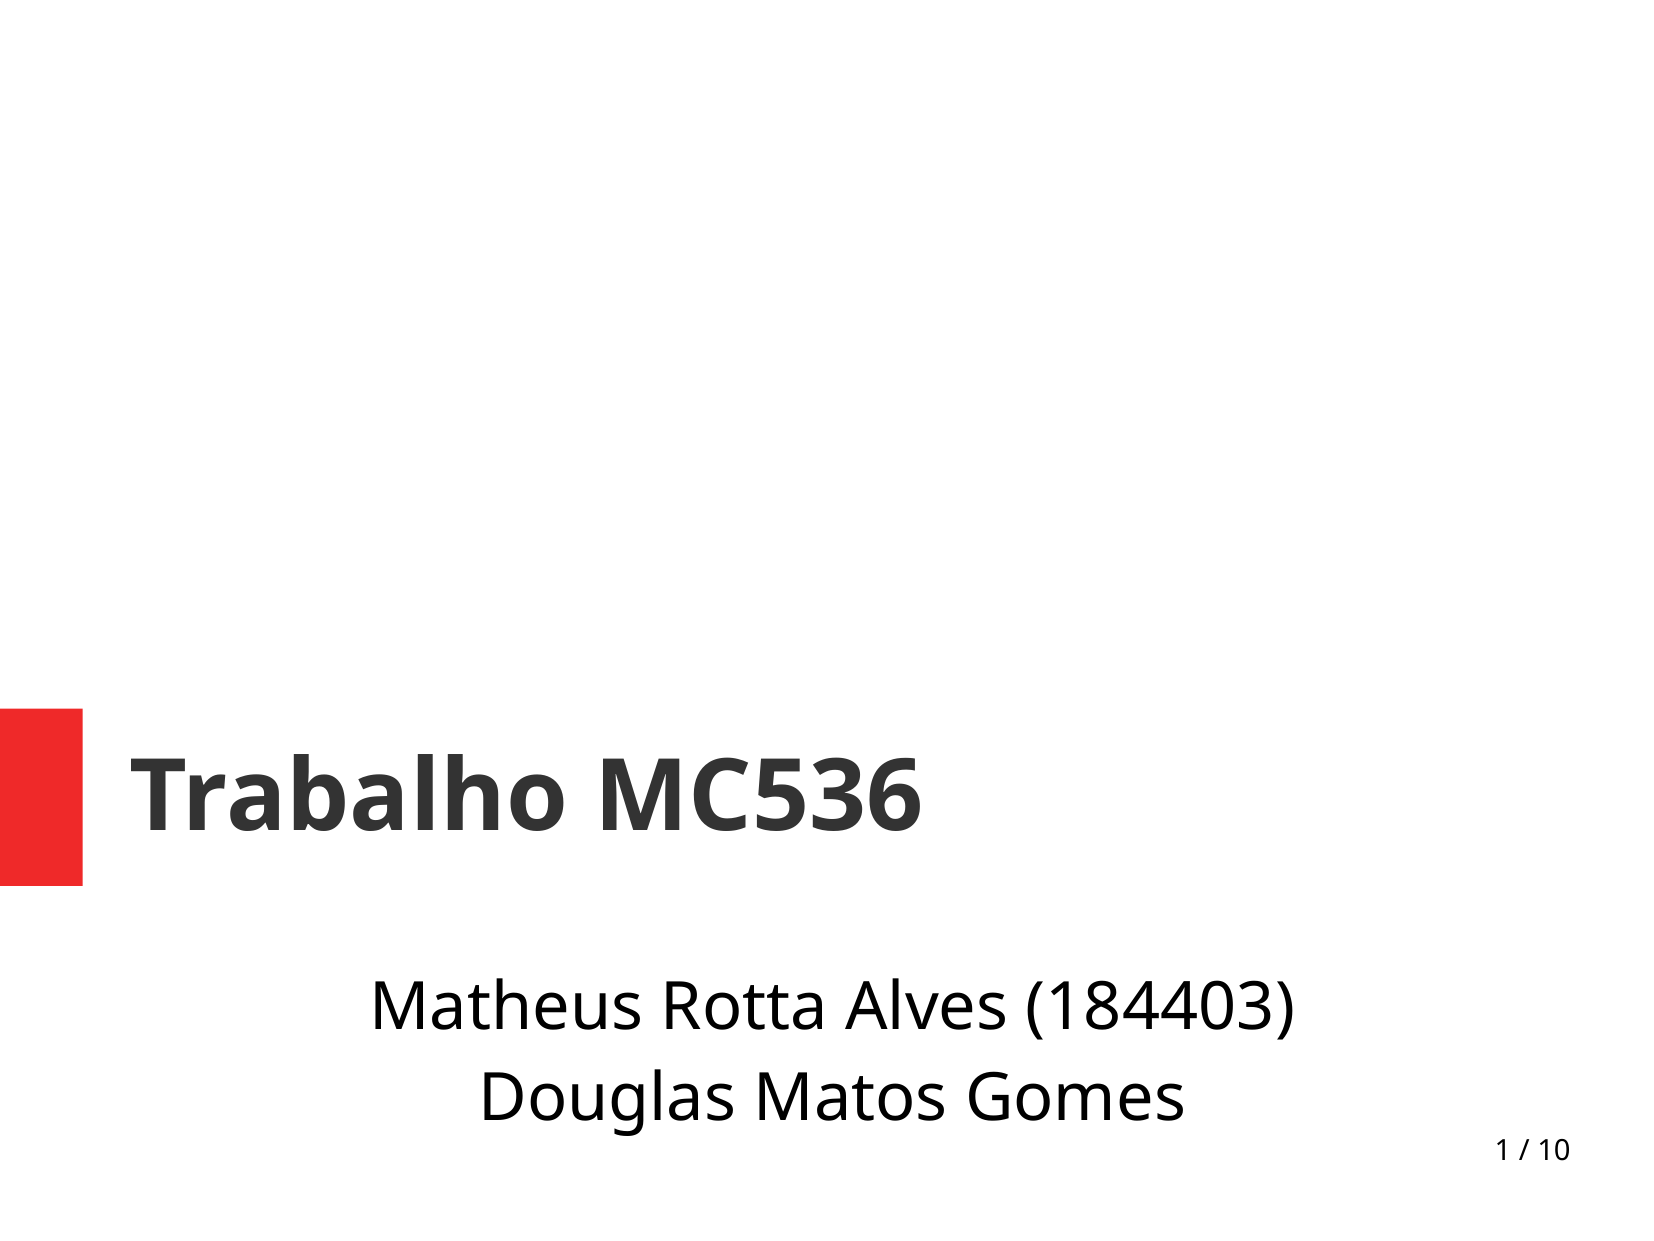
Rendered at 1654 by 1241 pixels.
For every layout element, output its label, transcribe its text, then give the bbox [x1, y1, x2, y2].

subtitle Matheus Rotta Alves (184403) Douglas Matos Gomes [129, 968, 1536, 1130]
title Trabalho MC536 [129, 655, 1536, 928]
